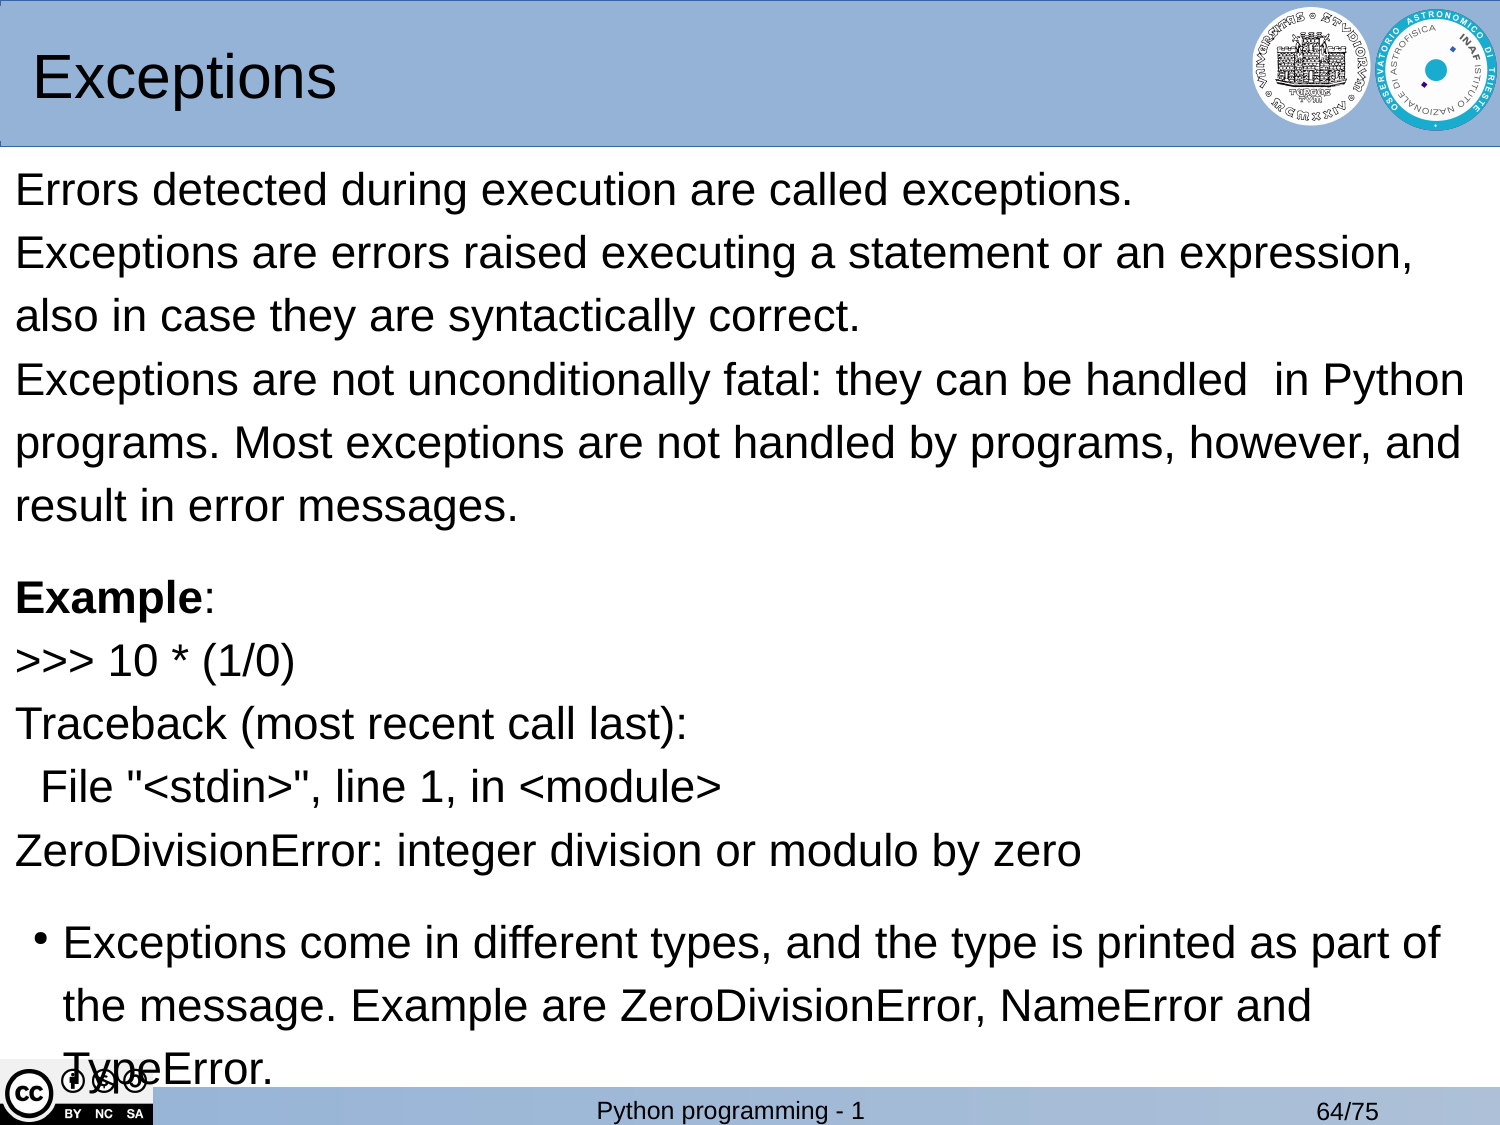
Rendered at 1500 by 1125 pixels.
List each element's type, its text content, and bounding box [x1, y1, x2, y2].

picture [118, 1062, 130, 1081]
picture [0, 1059, 153, 1125]
picture [142, 1073, 153, 1081]
list Errors detected during execution are called exceptions. Exceptions are errors raised executing a statement or an expression, also in case they are syntactically correct. Exceptions are not unconditionally fatal: they can be handled in Python programs. Most exceptions are not handled by programs, however, and result in error messages. Example: >>> 10 * (1/0) Traceback (most recent call last): File "<stdin>", line 1, in <module> ZeroDivisionError: integer division or modulo by zero Exceptions come in different types, and the type is printed as part of the message. Example are ZeroDivisionError, NameError and TypeError. [0, 143, 1500, 1000]
picture [1253, 0, 1500, 143]
picture [142, 1062, 153, 1070]
text_box Exceptions [0, 5, 1253, 141]
